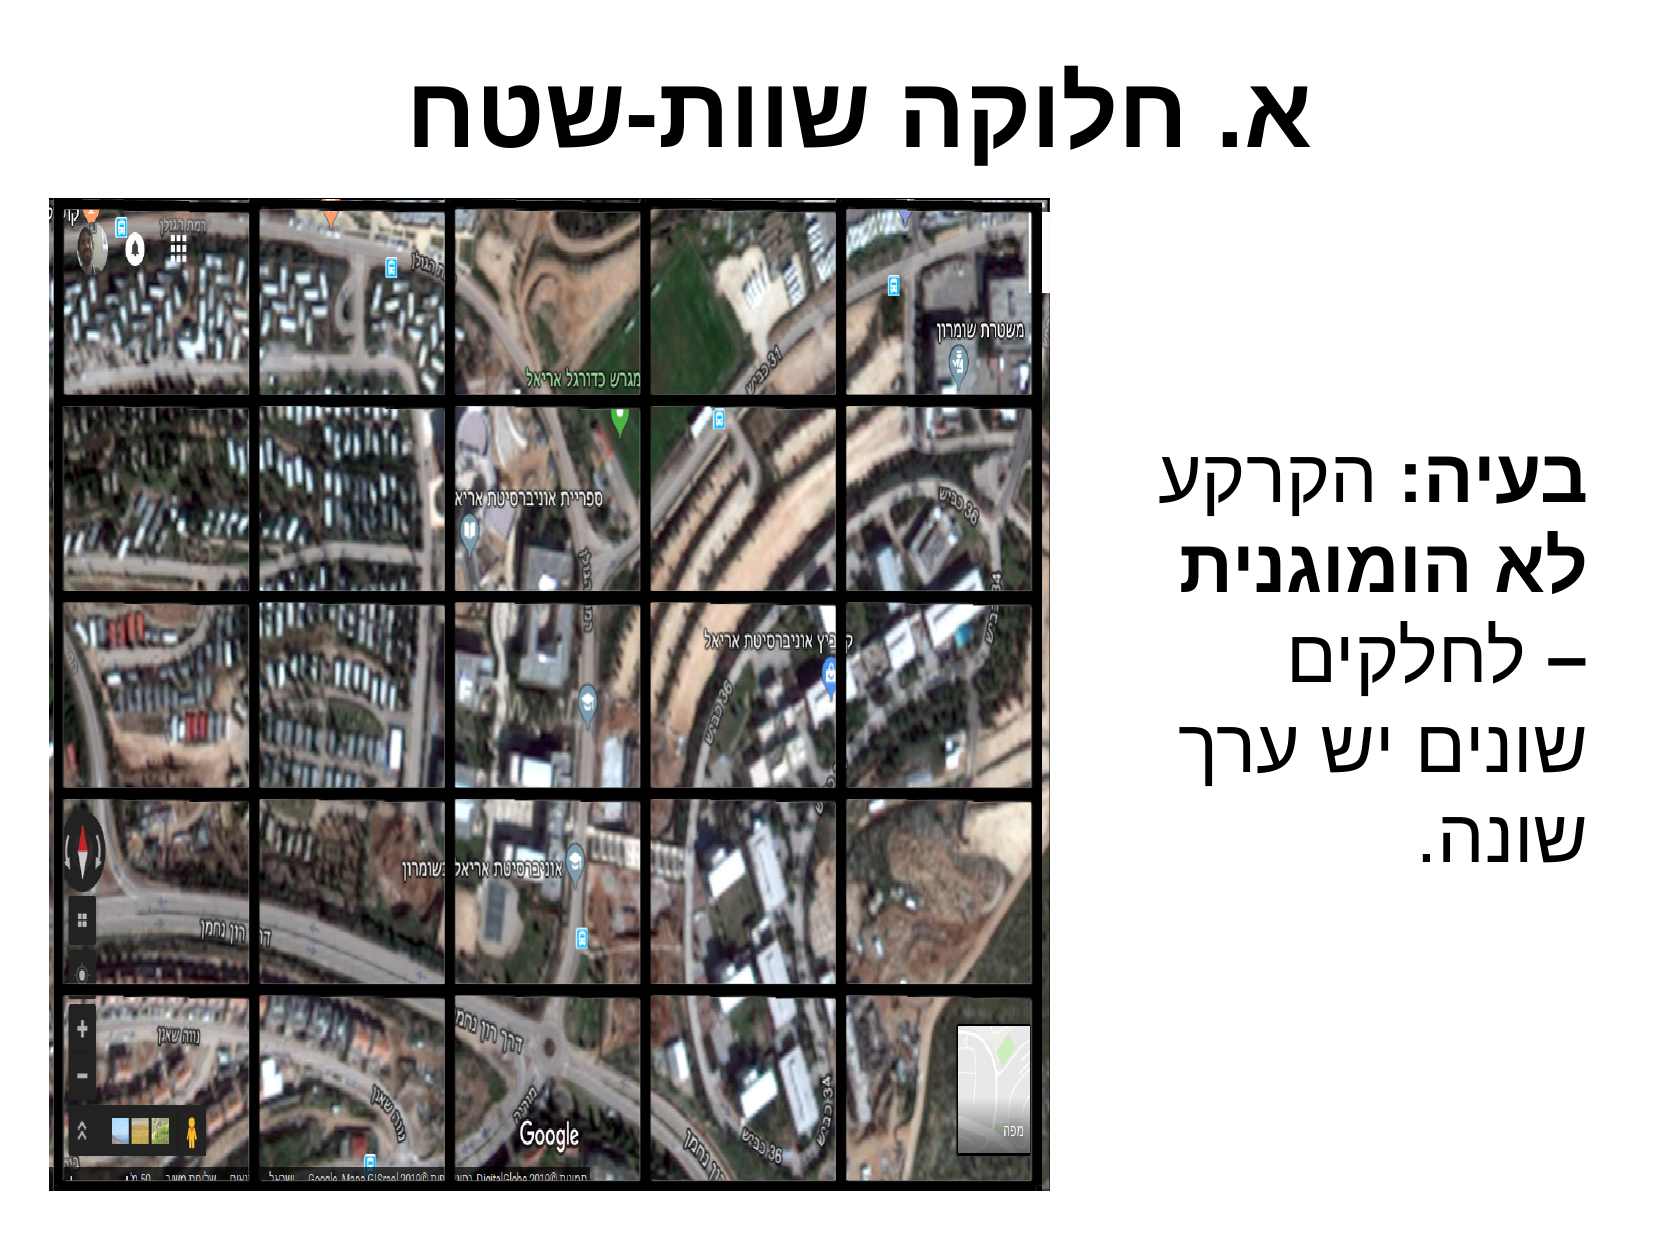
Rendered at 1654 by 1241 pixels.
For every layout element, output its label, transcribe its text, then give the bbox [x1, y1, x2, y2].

text_box בעיה: הקרקע לא הומוגנית – לחלקים שונים יש ערך שונה. [1140, 247, 1604, 894]
picture [49, 198, 1050, 1191]
text_box א. חלוקה שוות-שטח [231, 49, 1489, 183]
